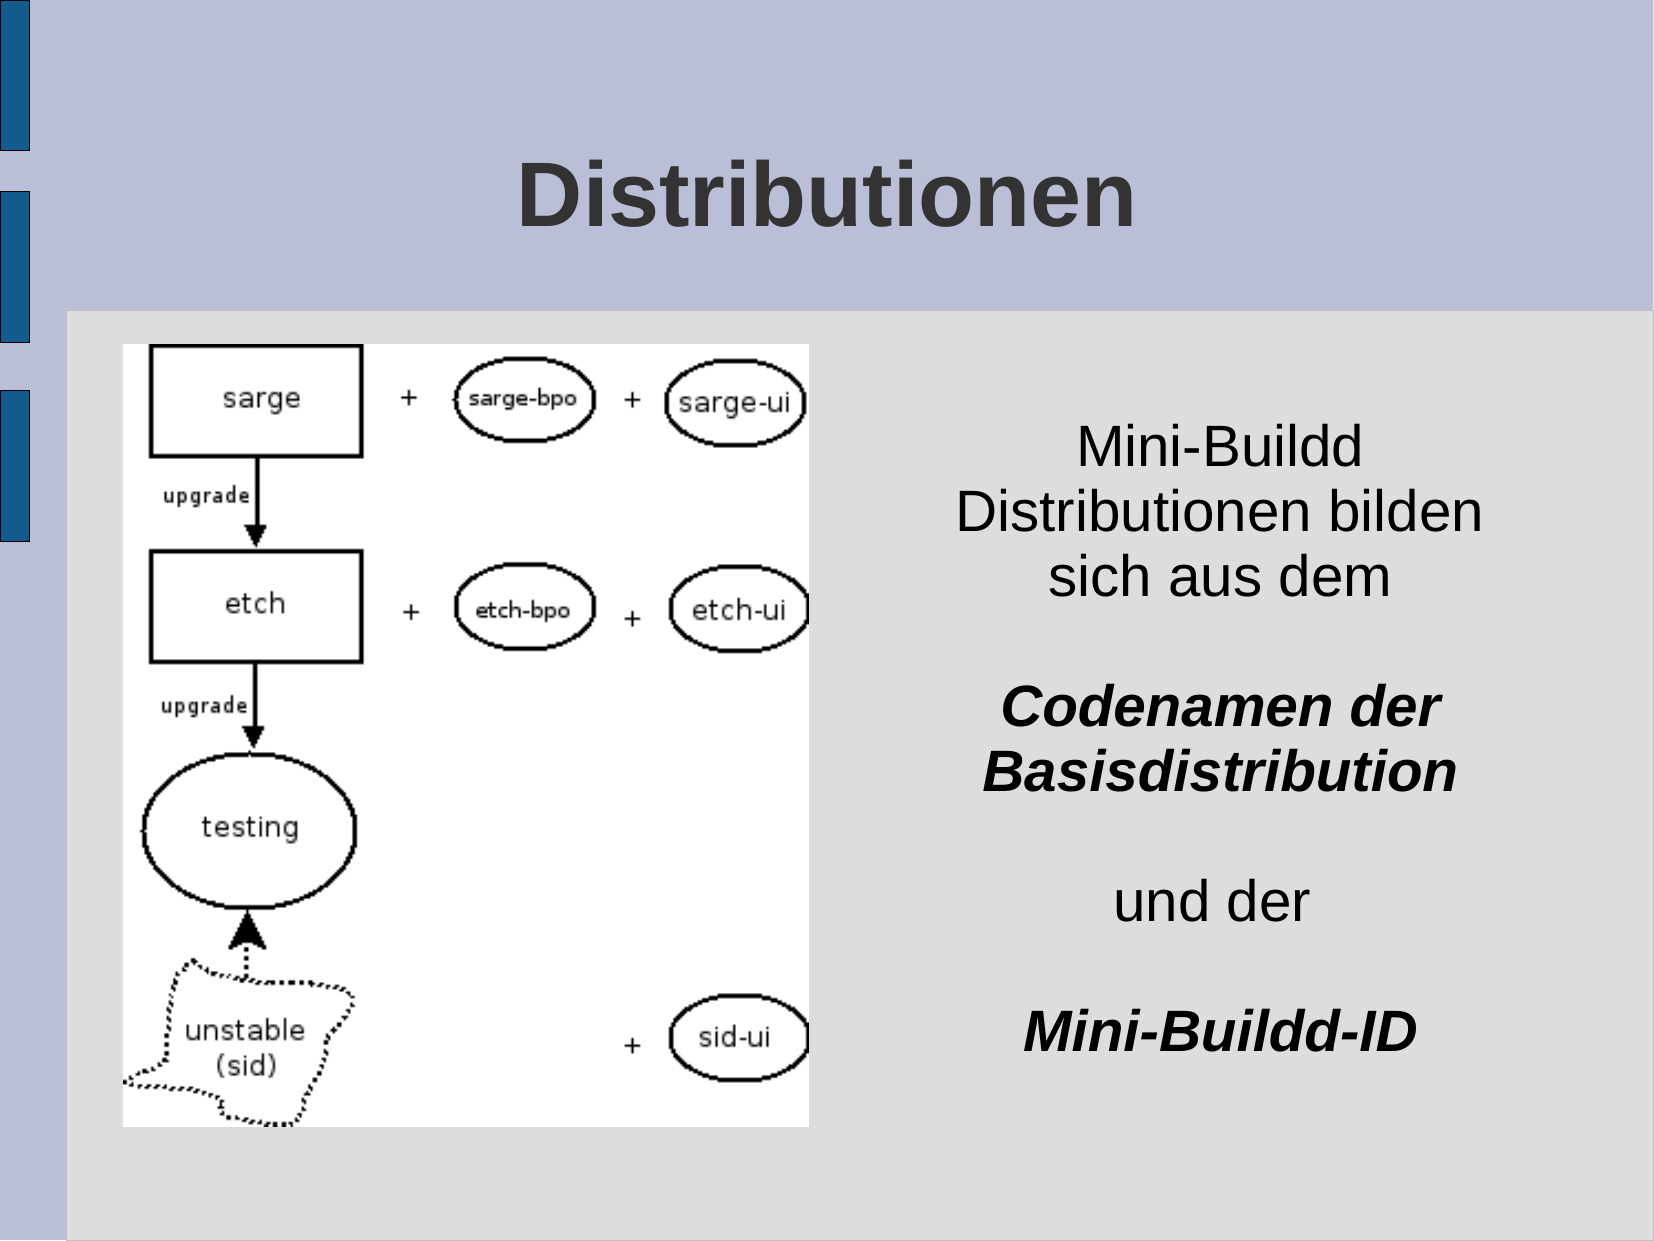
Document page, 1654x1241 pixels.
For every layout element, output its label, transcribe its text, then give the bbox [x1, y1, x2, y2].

title Distributionen [121, 91, 1534, 299]
picture [123, 344, 809, 1127]
list Mini-Buildd Distributionen bilden sich aus dem Codenamen der Basisdistribution und der Mini-Buildd-ID [846, 413, 1536, 1064]
